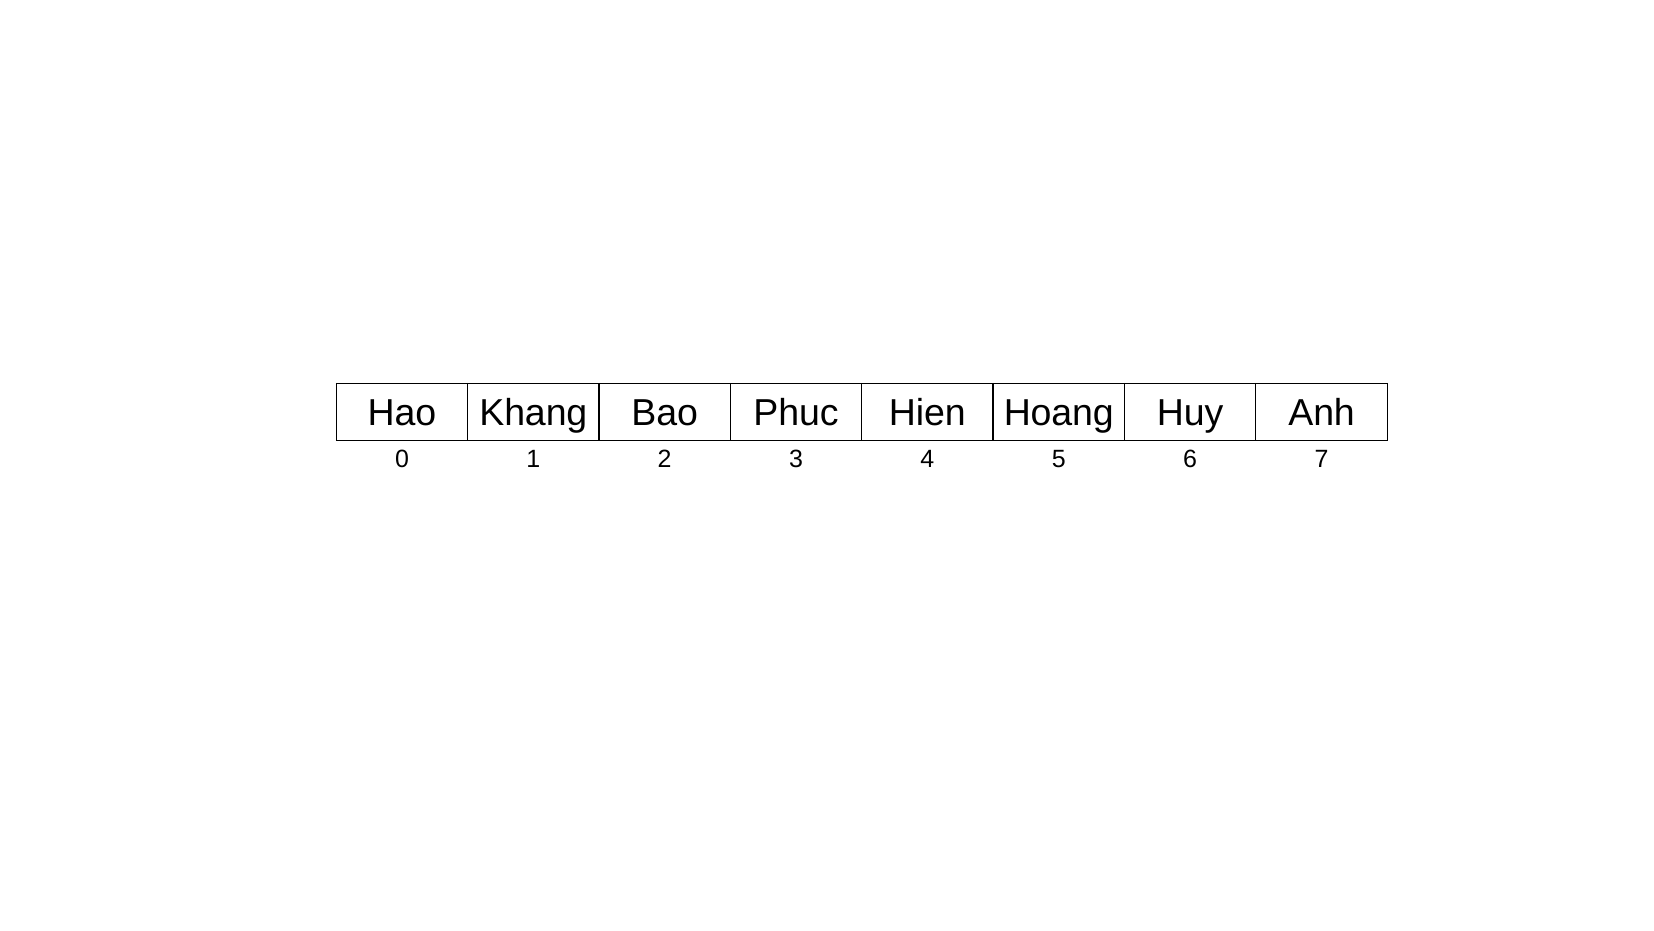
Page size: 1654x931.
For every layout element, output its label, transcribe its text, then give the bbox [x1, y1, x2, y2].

table_header 1 [468, 431, 599, 488]
table_header Bao [600, 384, 730, 431]
table_header Anh [1256, 384, 1387, 431]
table_header 0 [336, 431, 468, 488]
table_header Khang [571, 407, 581, 423]
table_header 2 [599, 431, 730, 488]
table_header 3 [730, 431, 862, 488]
table_header Huy [1125, 384, 1255, 431]
table_header 7 [1256, 431, 1388, 488]
table_header Hien [862, 384, 992, 431]
table_header 6 [1124, 431, 1256, 488]
table_header Hoang [994, 384, 1124, 431]
table_header Hoang [1097, 407, 1107, 423]
table_header Khang [468, 384, 598, 431]
table_header 4 [862, 431, 993, 488]
table_header 5 [993, 431, 1124, 488]
table_header Phuc [731, 384, 861, 431]
table_header Hao [337, 384, 467, 431]
